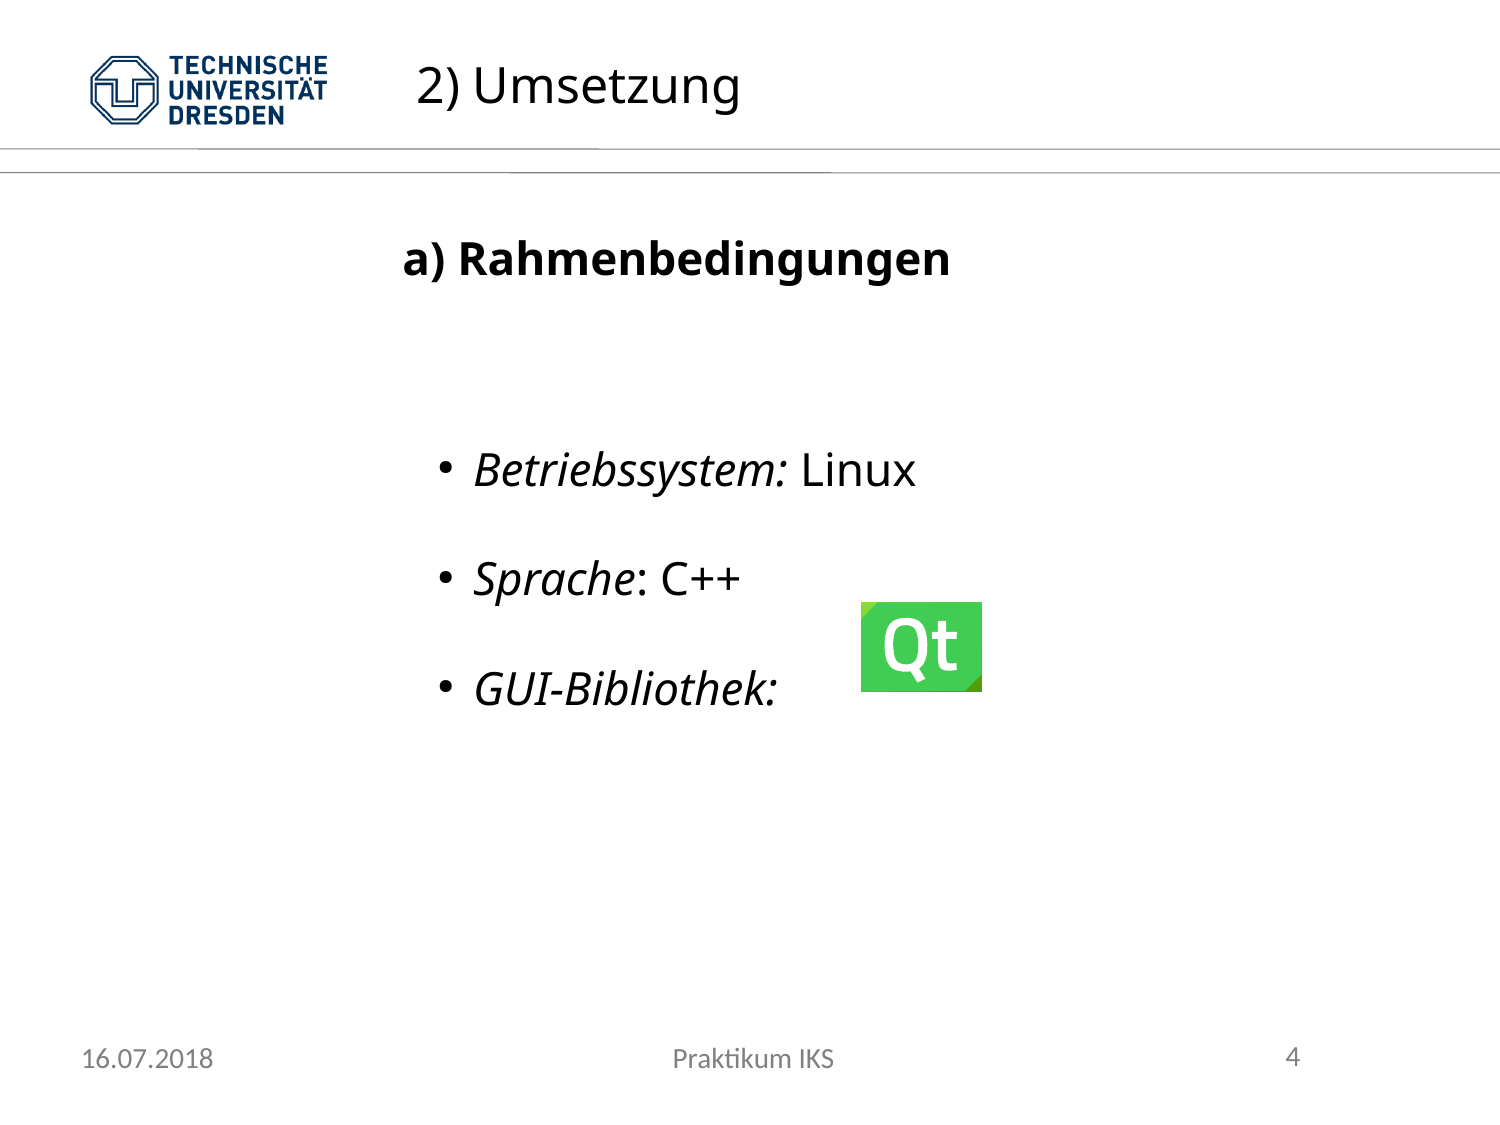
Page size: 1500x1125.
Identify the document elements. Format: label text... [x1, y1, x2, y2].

text_box a) Rahmenbedingungen Betriebssystem: Linux Sprache: C++ GUI-Bibliothek: [387, 218, 1049, 685]
picture [90, 54, 327, 125]
text_box 2) Umsetzung [401, 42, 786, 119]
picture [861, 602, 982, 692]
